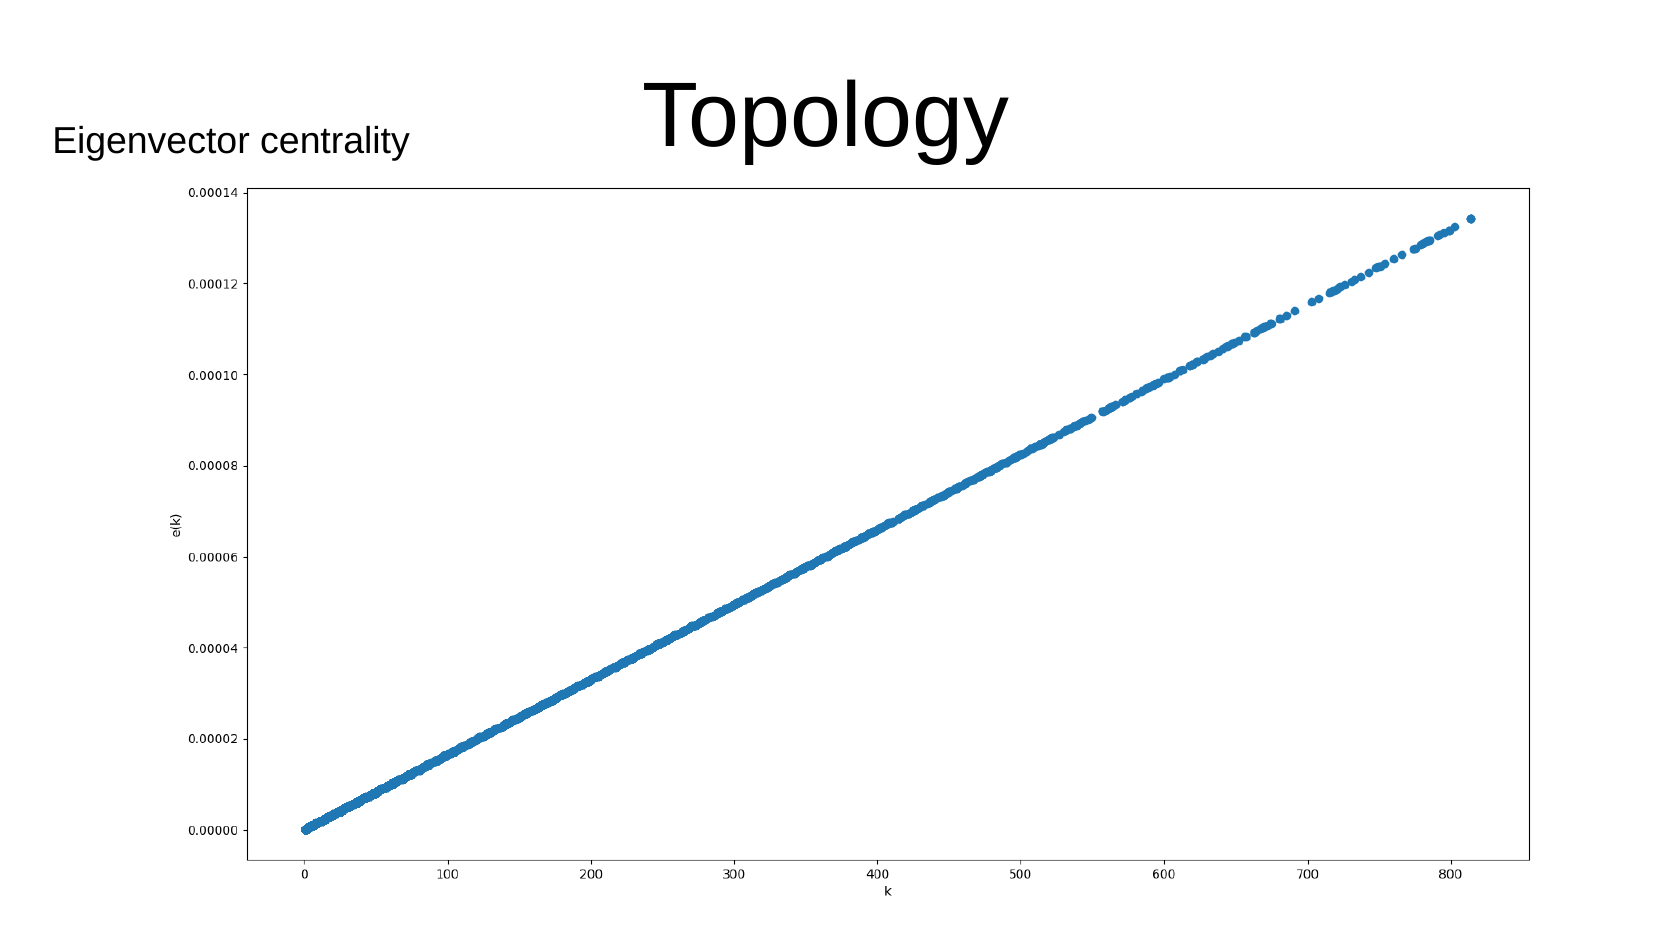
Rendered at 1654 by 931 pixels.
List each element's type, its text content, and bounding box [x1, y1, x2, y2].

text_box Eigenvector centrality [37, 112, 526, 212]
title Topology [82, 37, 1571, 193]
picture [150, 167, 1538, 918]
